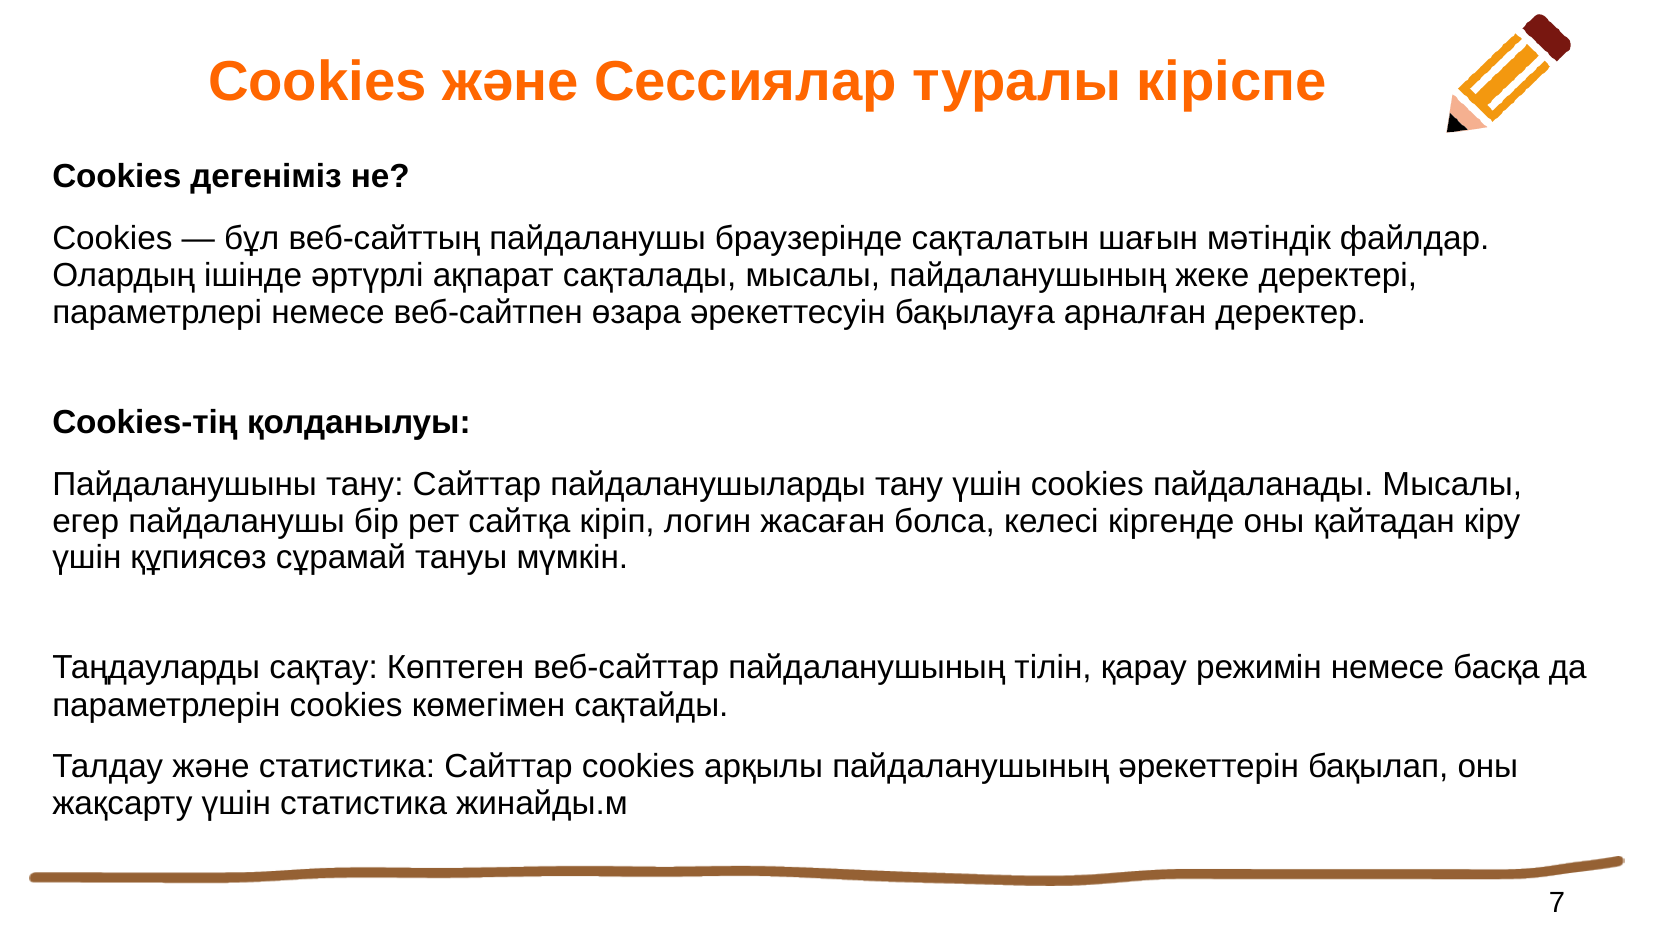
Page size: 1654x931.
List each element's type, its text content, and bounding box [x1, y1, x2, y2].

picture [1446, 14, 1571, 133]
title Cookies және Сессиялар туралы кіріспе [88, 29, 1447, 133]
picture [29, 856, 1625, 886]
text_box Cookies дегеніміз не? Cookies — бұл веб-сайттың пайдаланушы браузерінде сақталатын шағын мәтіндік файлдар. Олардың ішінде әртүрлі ақпарат сақталады, мысалы, пайдаланушының жеке деректері, параметрлері немесе веб-сайтпен өзара әрекеттесуін бақылауға арналған деректер. Cookies-тің қолданылуы: Пайдаланушыны тану: Сайттар пайдаланушыларды тану үшін cookies пайдаланады. Мысалы, егер пайдаланушы бір рет сайтқа кіріп, логин жасаған болса, келесі кіргенде оны қайтадан кіру үшін құпиясөз сұрамай тануы мүмкін. Таңдауларды сақтау: Көптеген веб-сайттар пайдаланушының тілін, қарау режимін немесе басқа да параметрлерін cookies көмегімен сақтайды. Талдау және статистика: Сайттар cookies арқылы пайдаланушының әрекеттерін бақылап, оны жақсарту үшін статистика жинайды.м [37, 150, 1613, 788]
